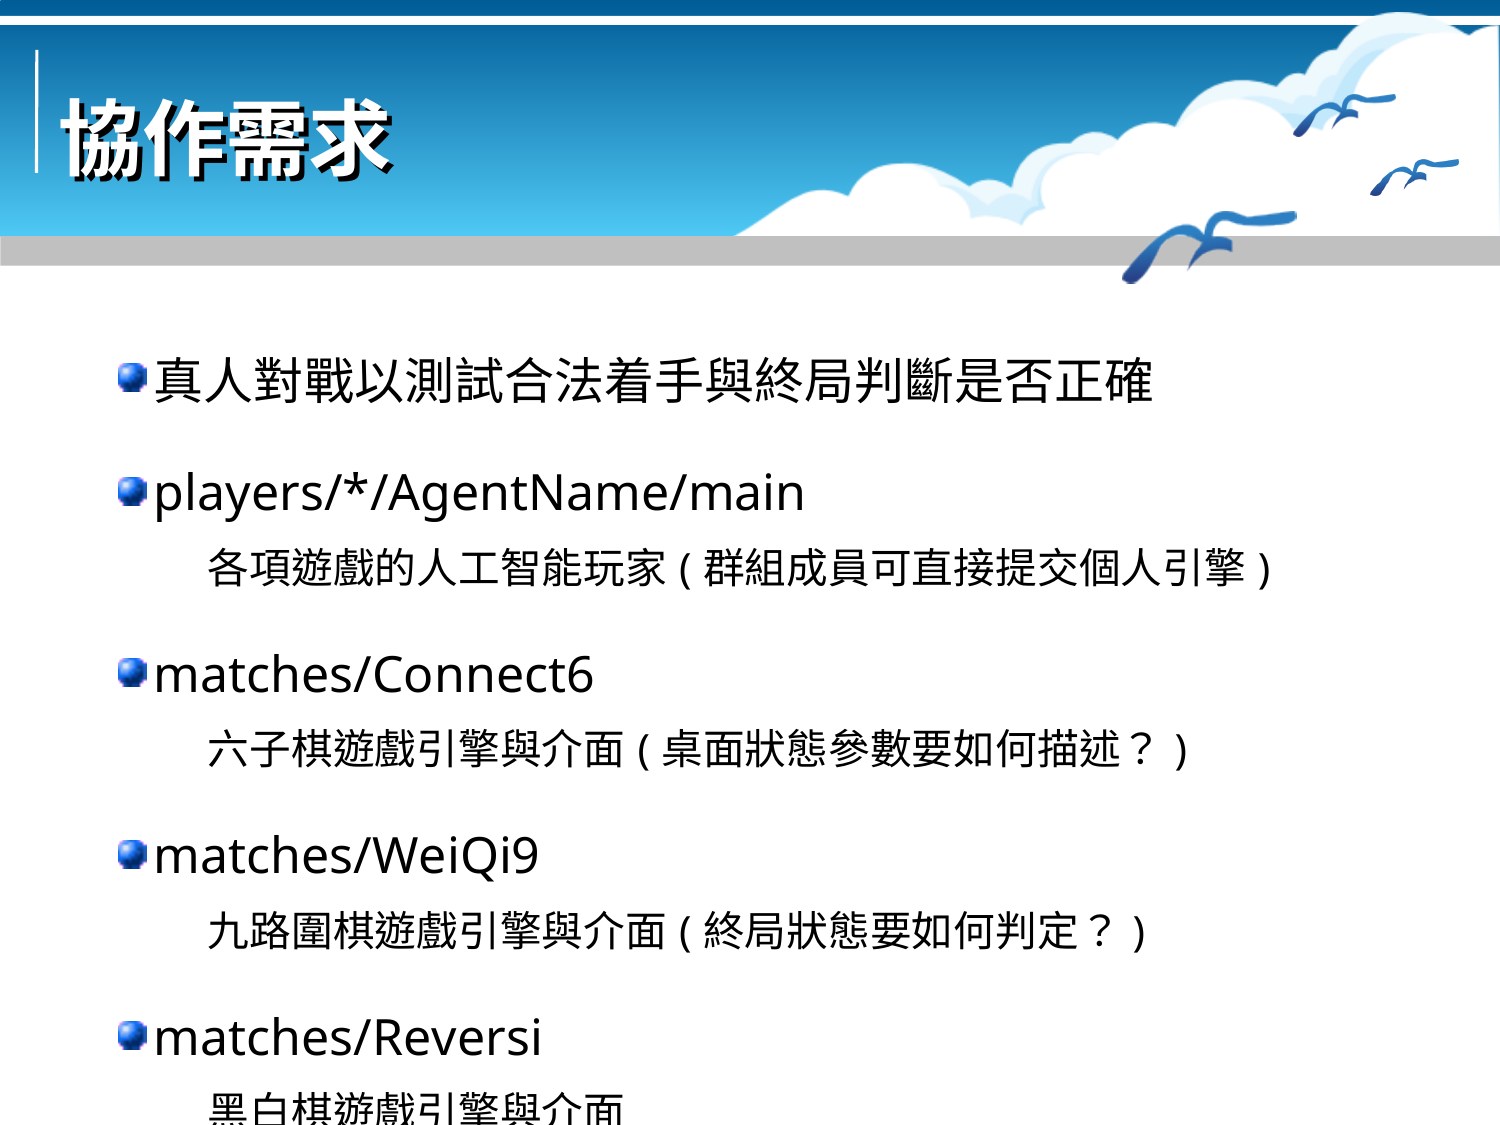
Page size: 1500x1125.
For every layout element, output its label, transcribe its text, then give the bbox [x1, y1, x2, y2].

picture [730, 12, 1500, 284]
title 協作需求 [59, 86, 1465, 186]
text_box 真人對戰以測試合法着手與終局判斷是否正確 players/*/AgentName/main 各項遊戲的人工智能玩家(群組成員可直接提交個人引擎) matches/Connect6 六子棋遊戲引擎與介面(桌面狀態參數要如何描述？) matches/WeiQi9 九路圍棋遊戲引擎與介面(終局狀態要如何判定？) matches/Reversi 黑白棋遊戲引擎與介面 interfaces/*/Graph/main 各項遊戲的圖形介面(可以調用文字介面的既有程序) [118, 330, 1347, 1105]
